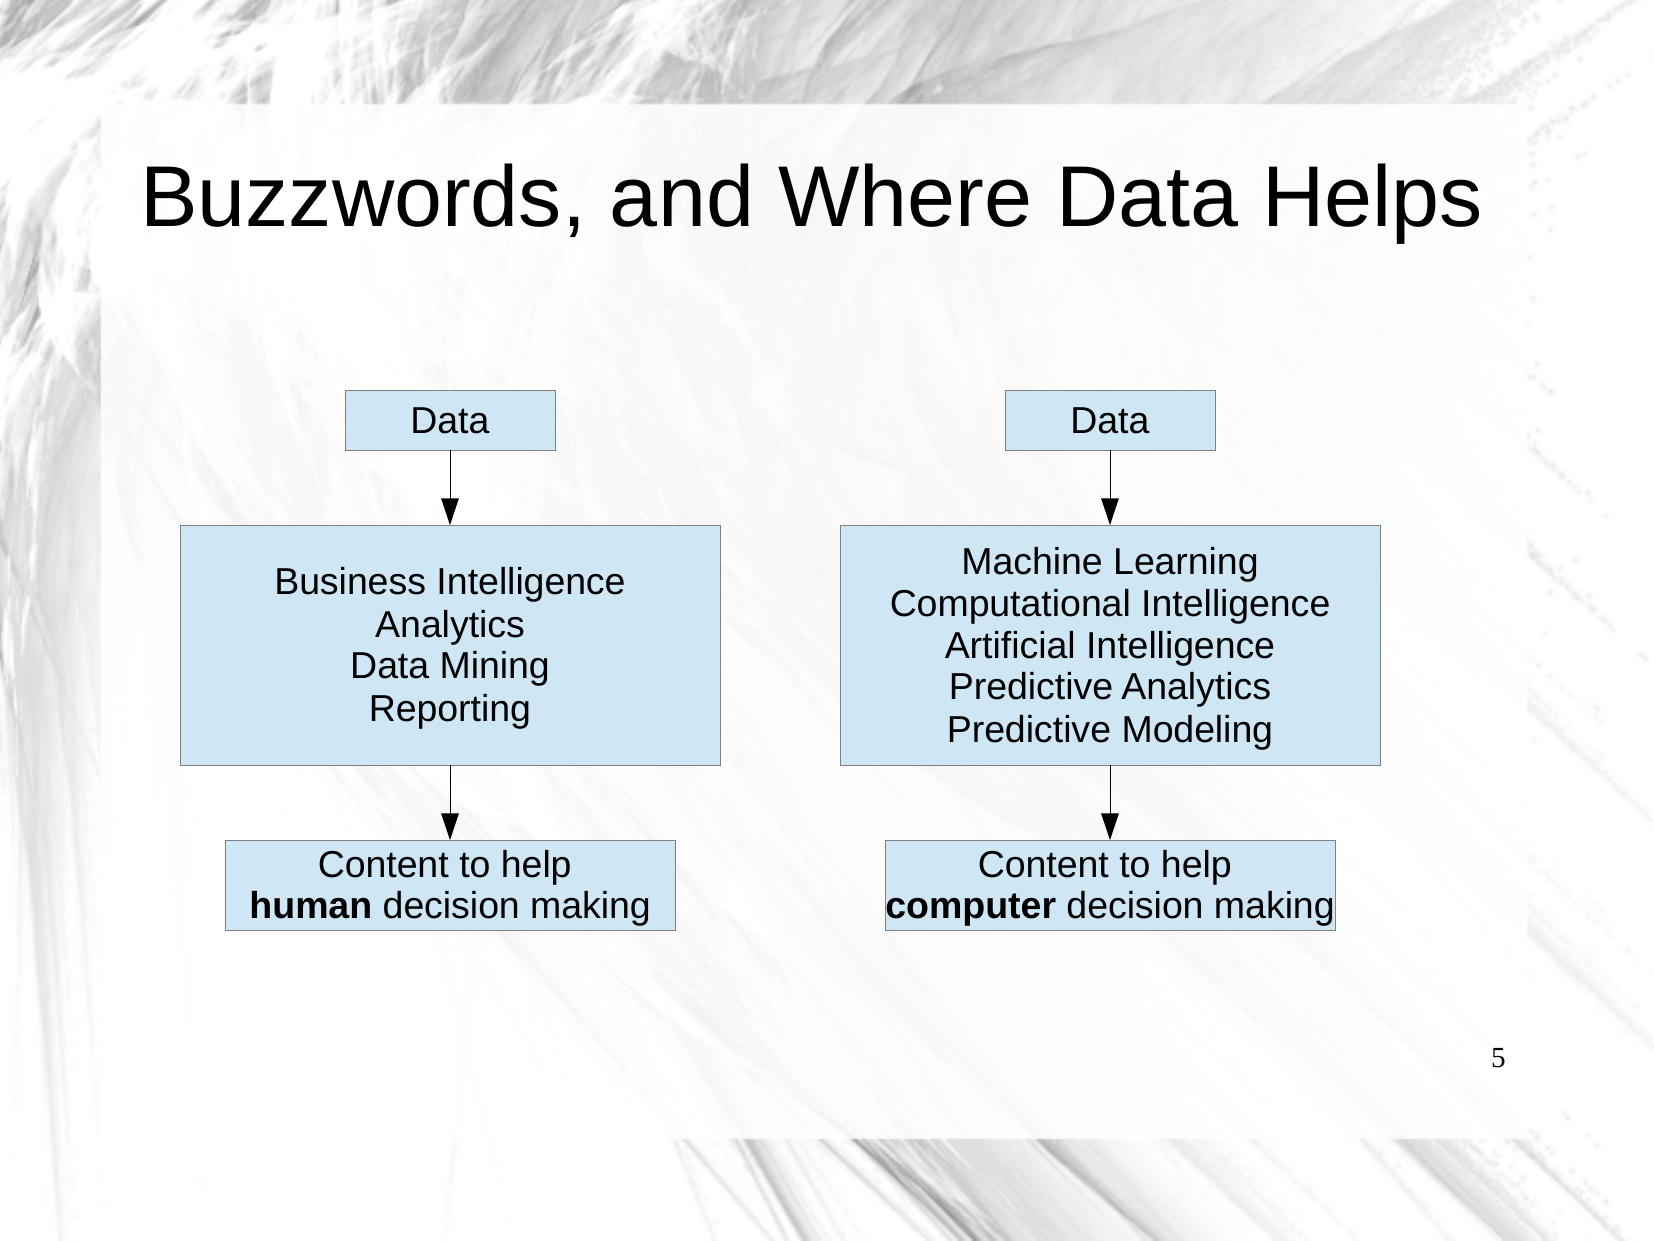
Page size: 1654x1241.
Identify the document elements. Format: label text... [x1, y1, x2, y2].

text_box Business Intelligence Analytics Data Mining Reporting [180, 525, 721, 766]
picture [0, 0, 1654, 1241]
text_box Data [345, 390, 556, 451]
text_box Content to help computer decision making [885, 840, 1336, 931]
text_box Content to help human decision making [225, 840, 676, 931]
title Buzzwords, and Where Data Helps [118, 112, 1506, 281]
text_box Machine Learning Computational Intelligence Artificial Intelligence Predictive Analytics Predictive Modeling [840, 525, 1381, 766]
text_box Data [1005, 390, 1216, 451]
